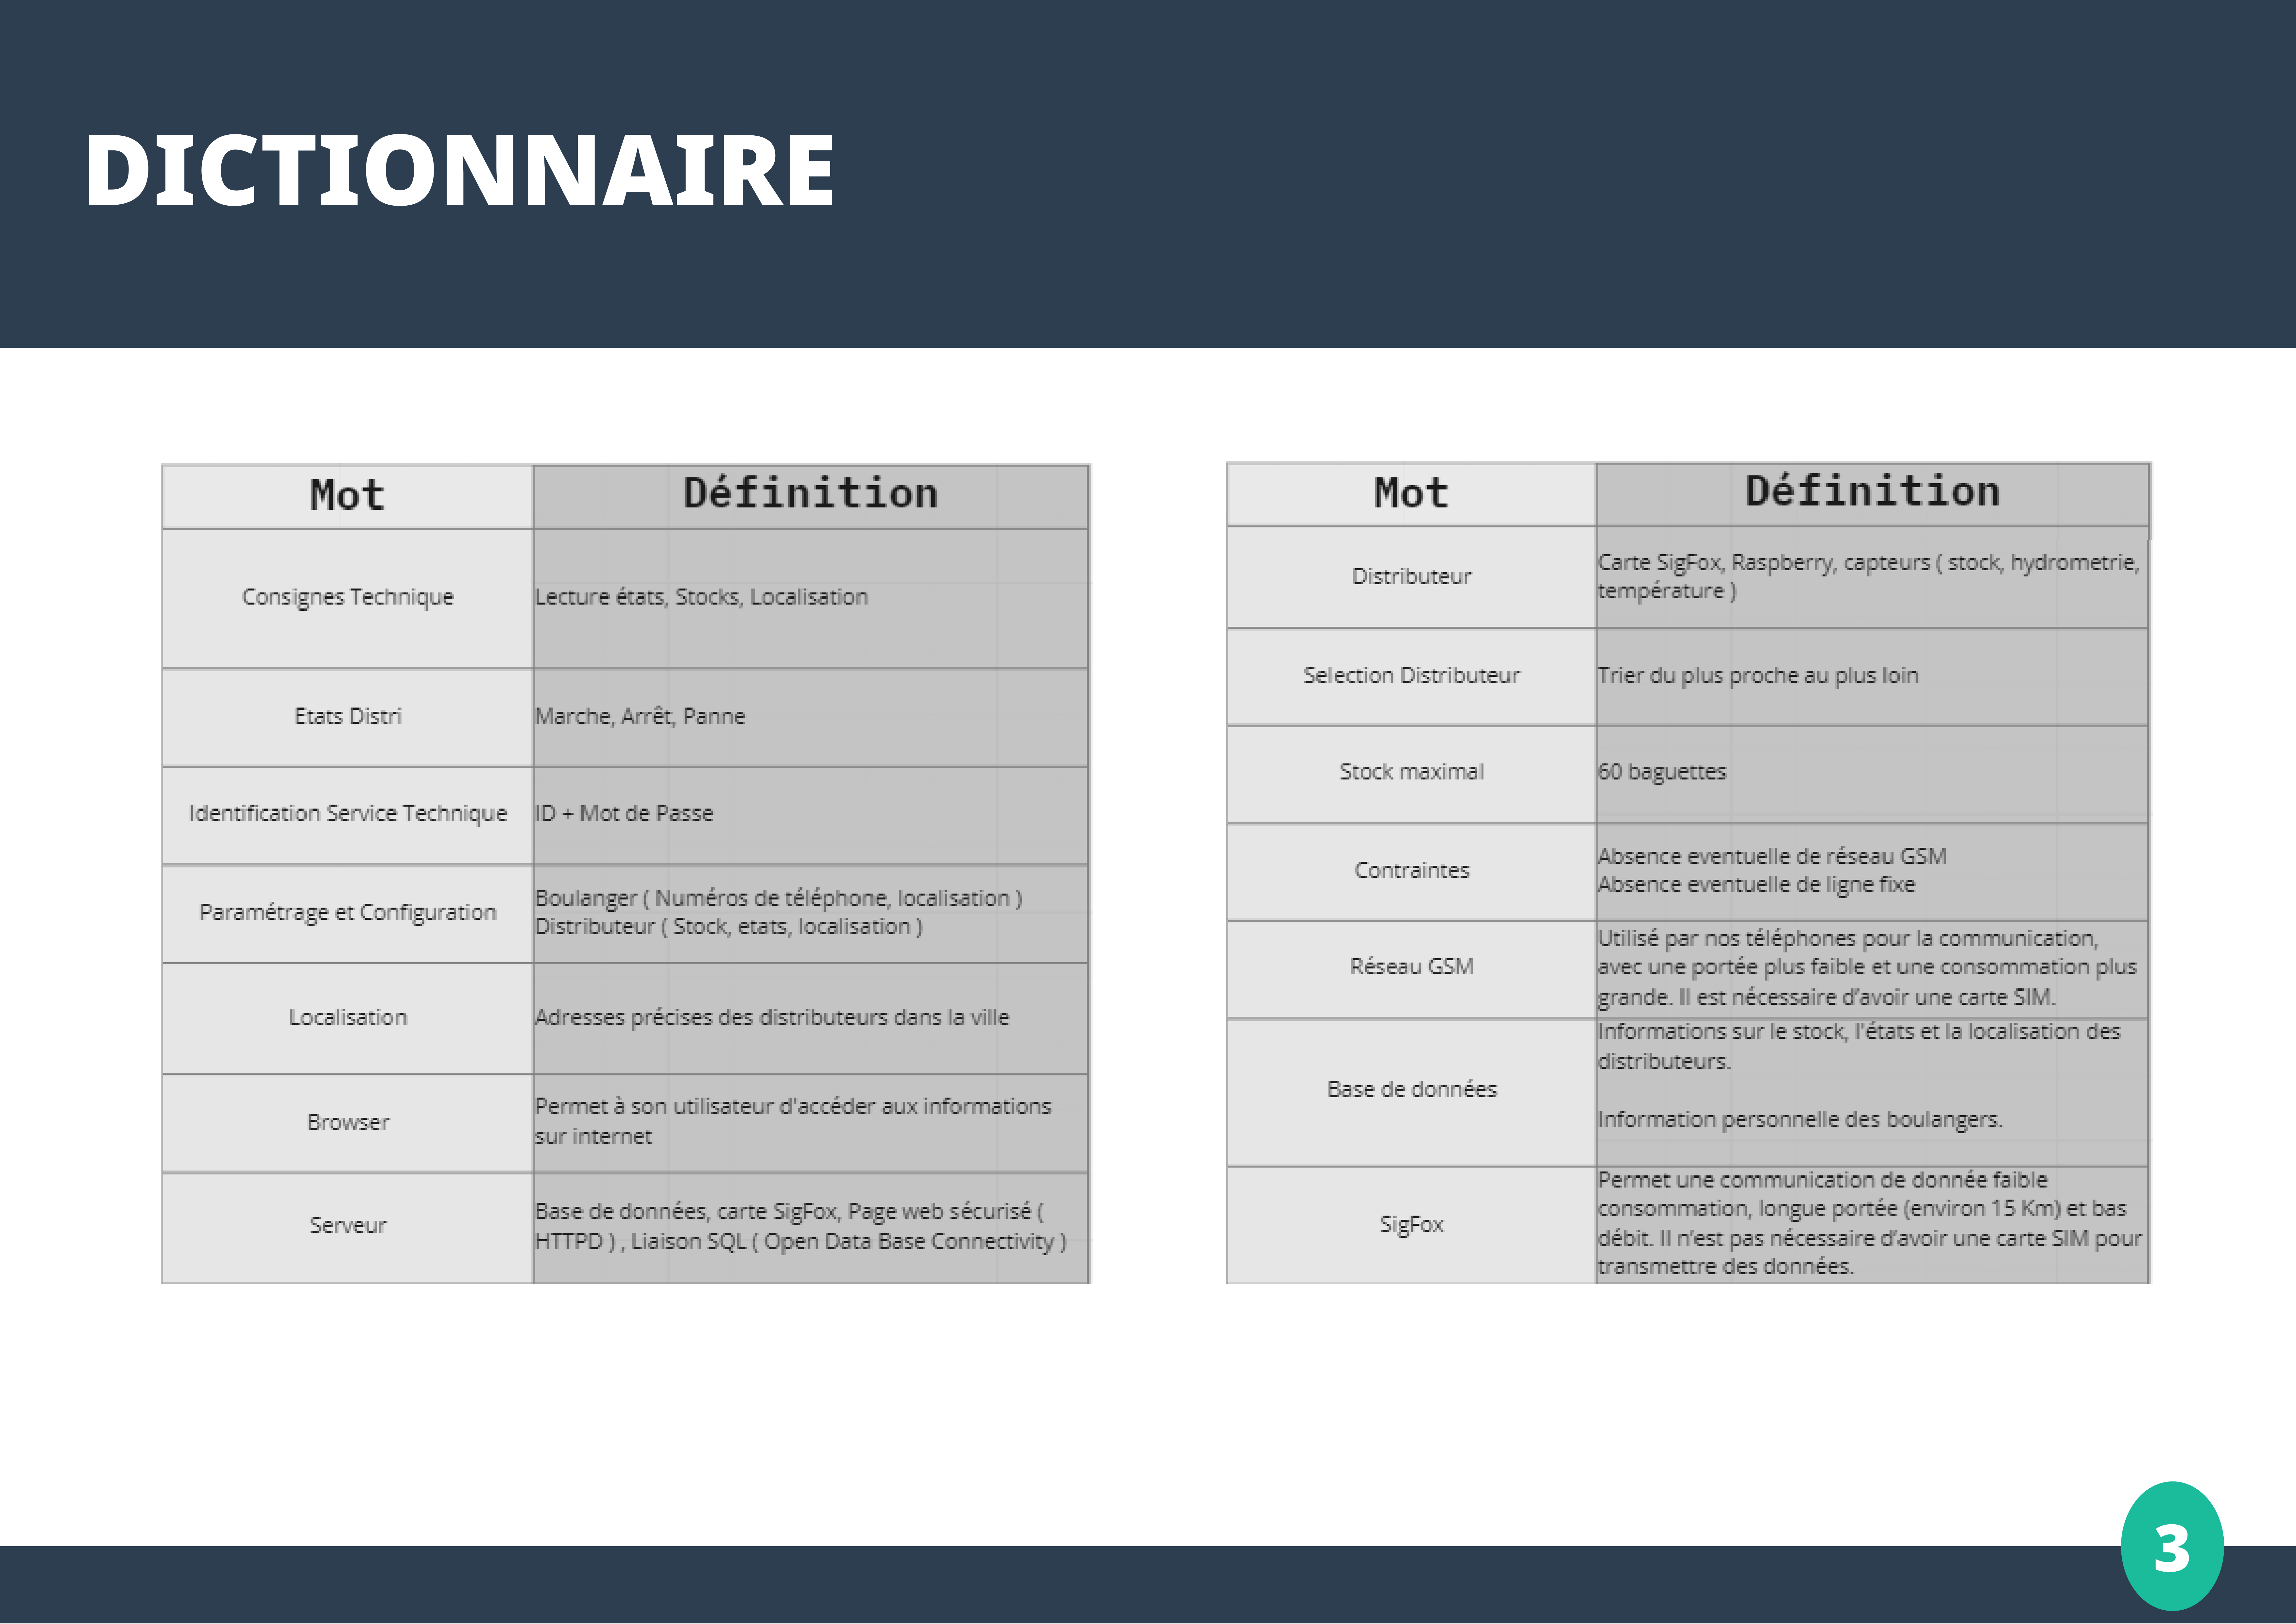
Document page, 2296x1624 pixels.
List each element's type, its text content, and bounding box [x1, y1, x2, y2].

picture [1216, 461, 2154, 1284]
title DICTIONNAIRE [82, 64, 2214, 270]
picture [161, 463, 1093, 1284]
